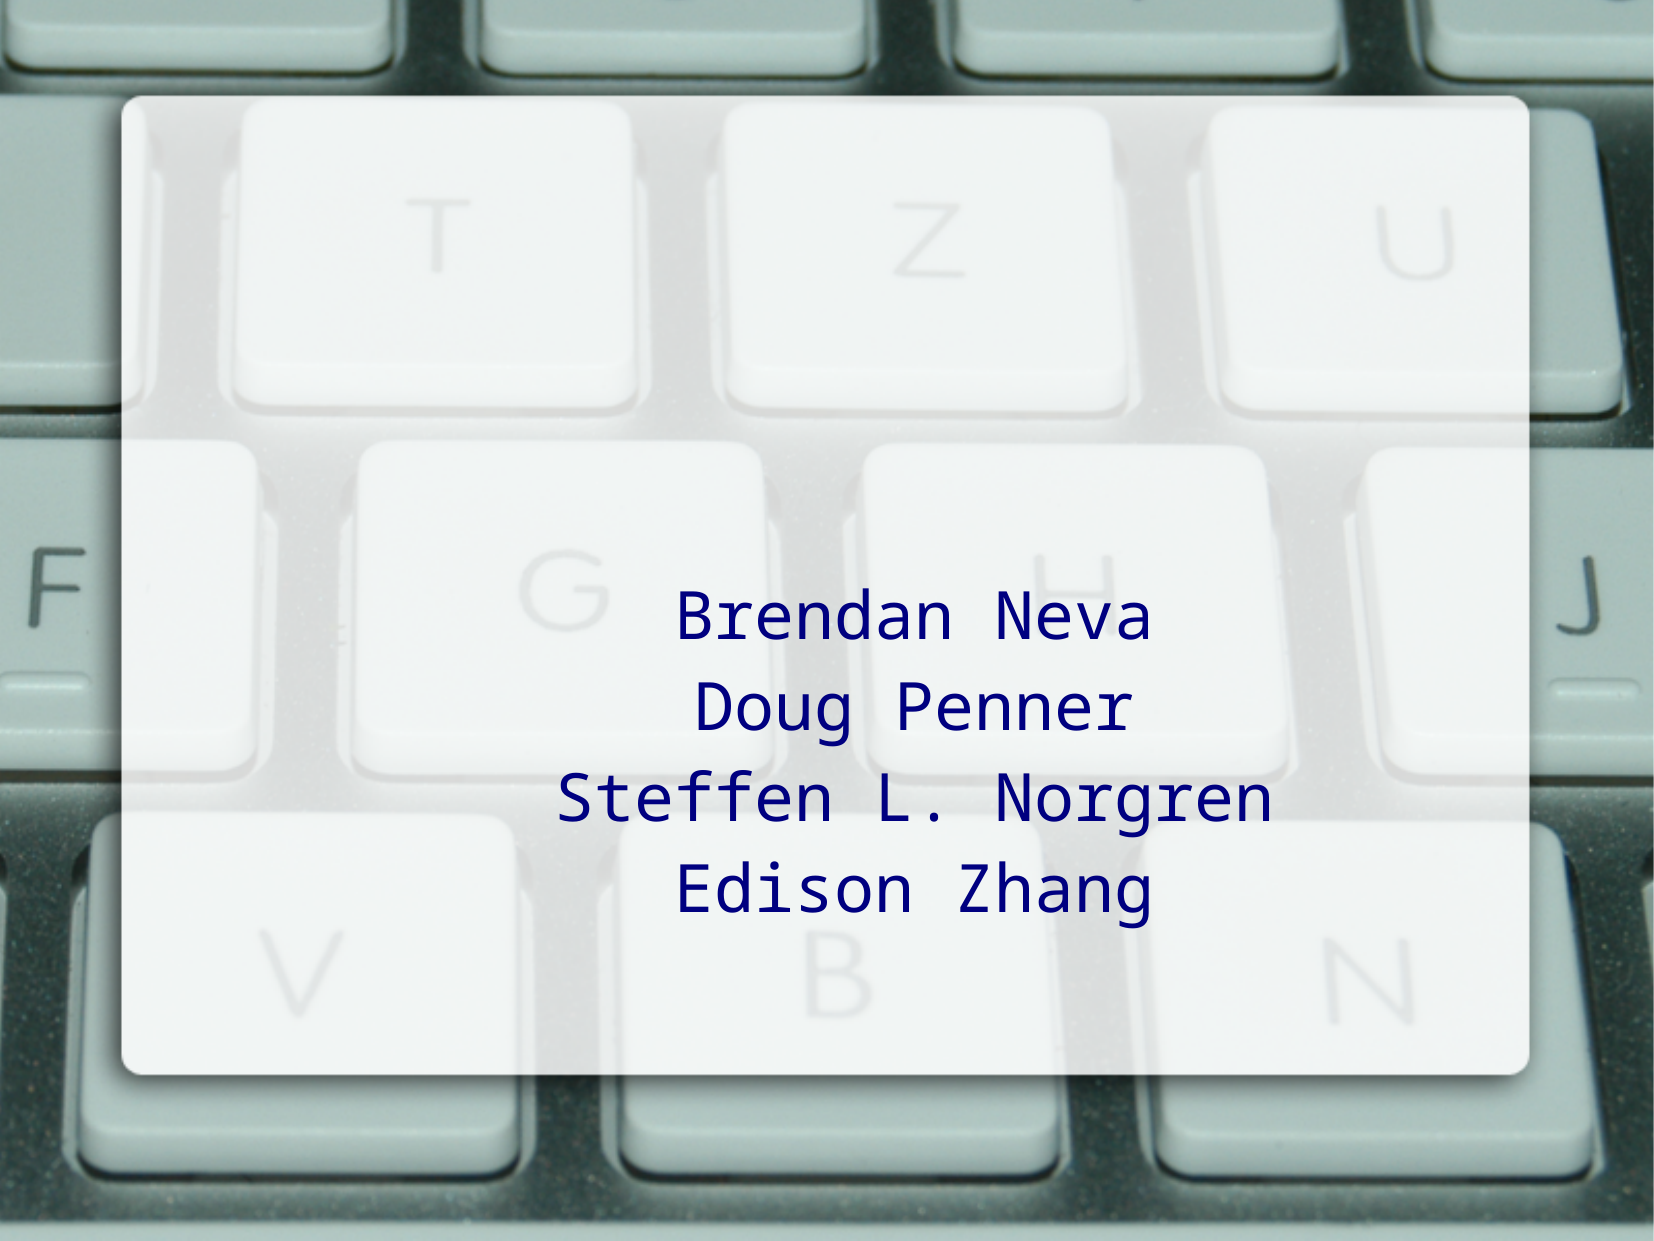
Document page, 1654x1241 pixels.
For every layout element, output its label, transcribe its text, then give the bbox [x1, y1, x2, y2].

picture [0, 0, 1654, 1241]
text_box Brendan Neva Doug Penner Steffen L. Norgren Edison Zhang [539, 561, 1114, 934]
